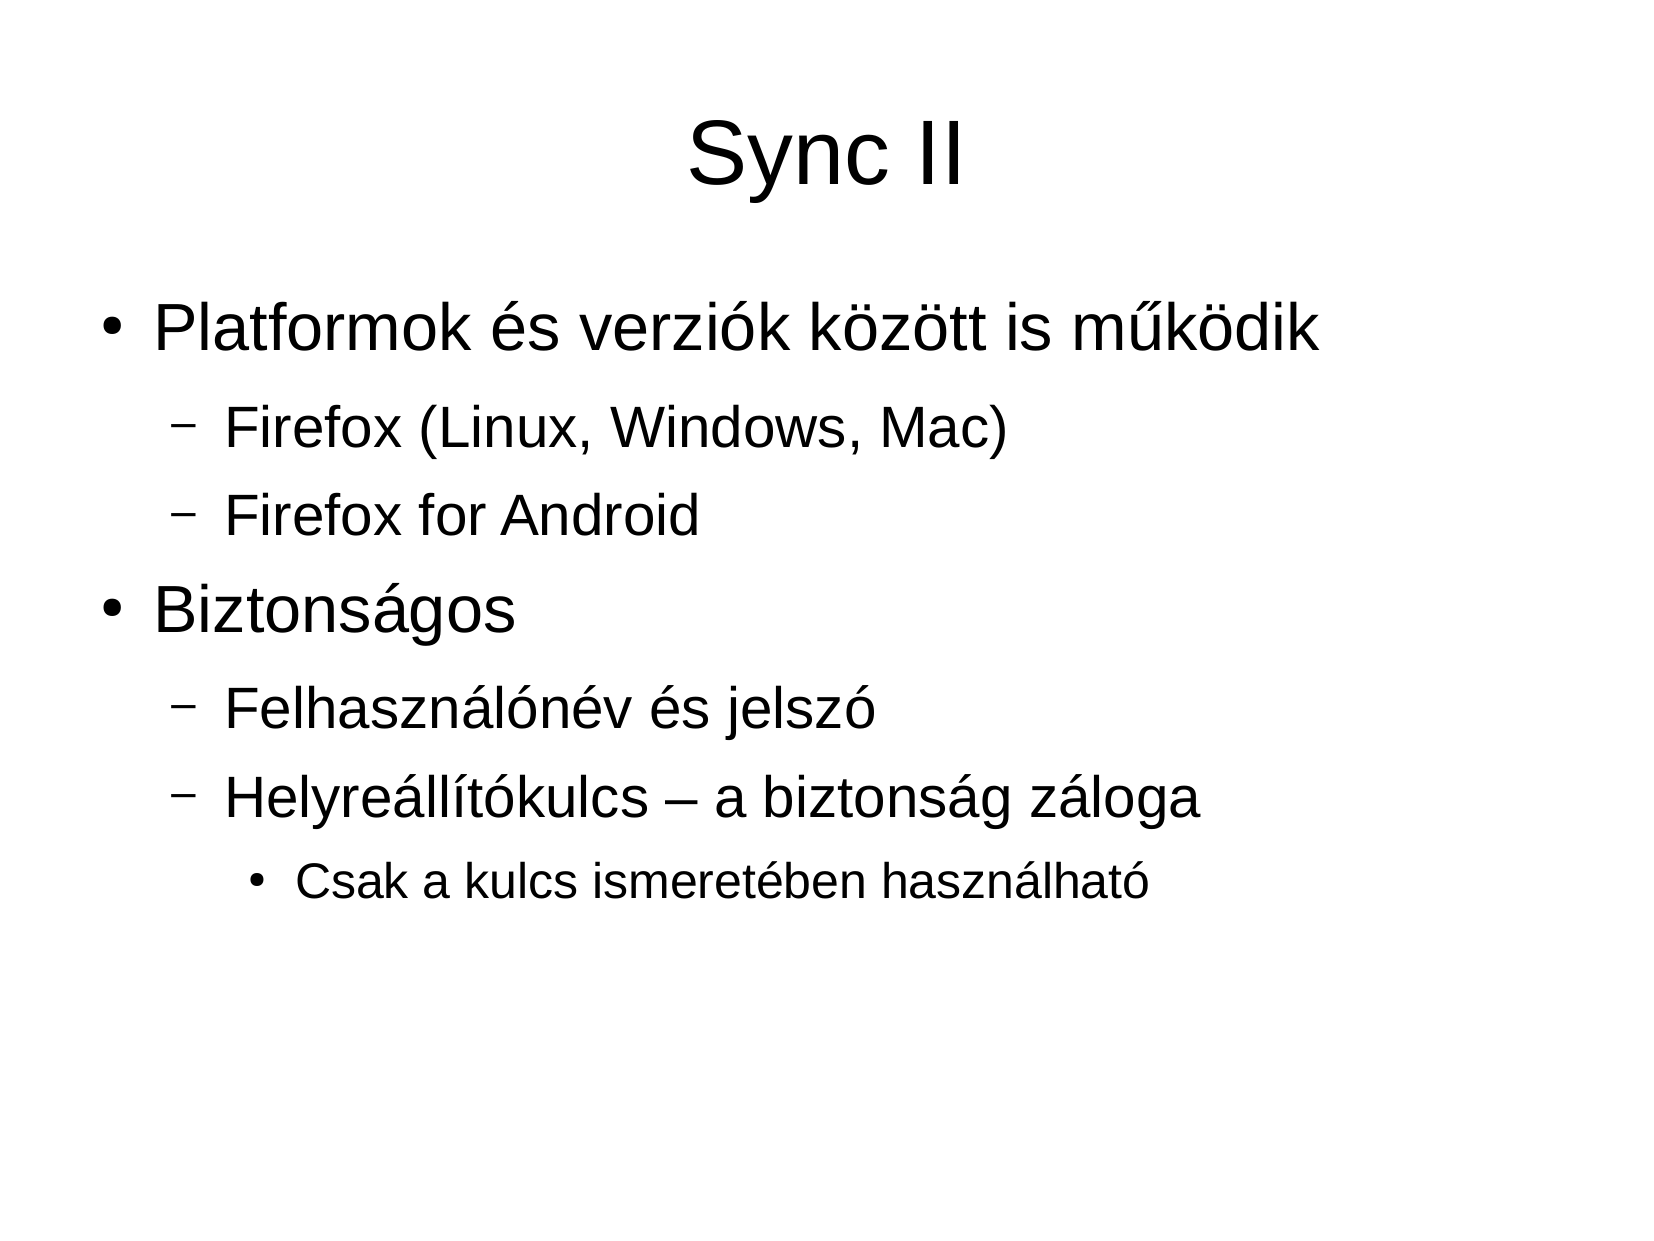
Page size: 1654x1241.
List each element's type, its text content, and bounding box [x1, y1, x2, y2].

list Platformok és verziók között is működik Firefox (Linux, Windows, Mac) Firefox for Android Biztonságos Felhasználónév és jelszó Helyreállítókulcs – a biztonság záloga Csak a kulcs ismeretében használható [82, 290, 1538, 1010]
title Sync II [82, 49, 1571, 257]
